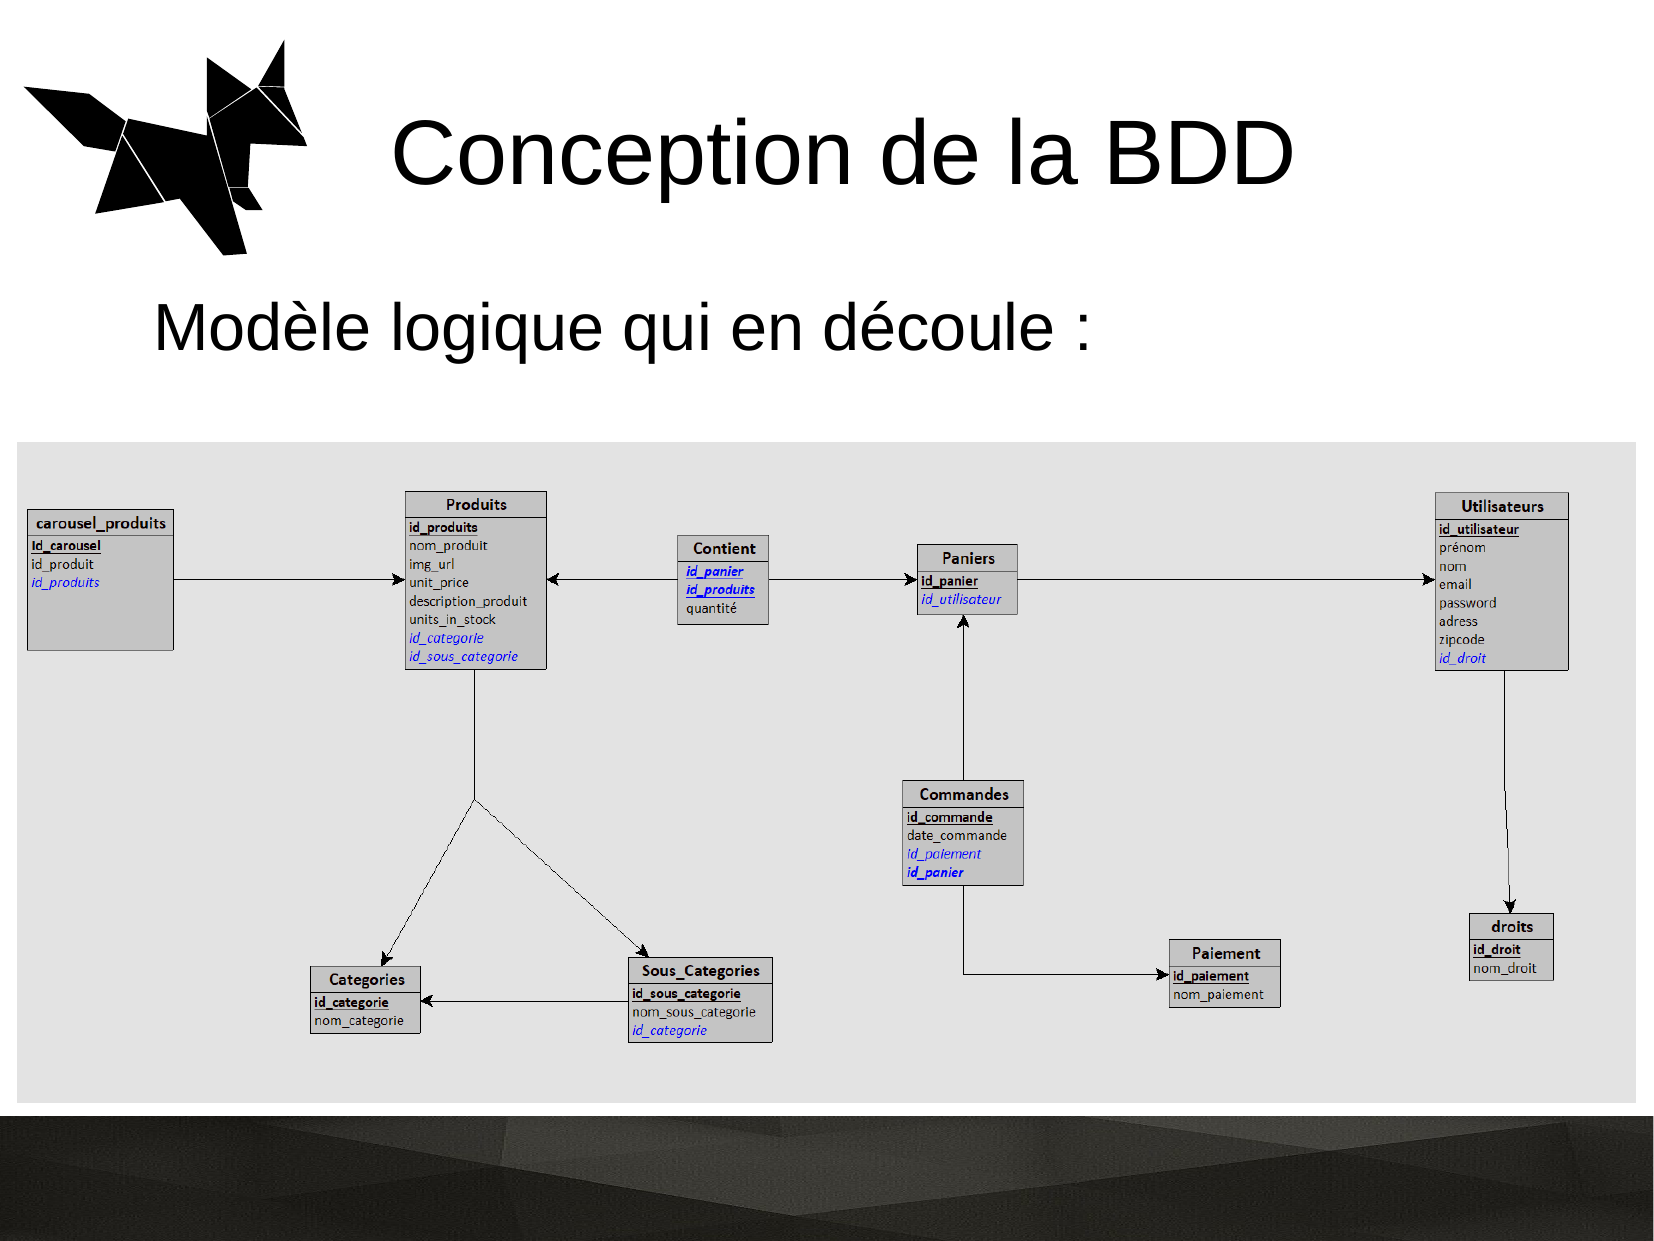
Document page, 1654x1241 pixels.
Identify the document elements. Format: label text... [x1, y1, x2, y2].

picture [23, 30, 308, 319]
picture [17, 442, 1636, 1103]
picture [0, 1116, 1654, 1241]
title Conception de la BDD [308, 49, 1571, 257]
list Modèle logique qui en découle : [82, 290, 1571, 378]
